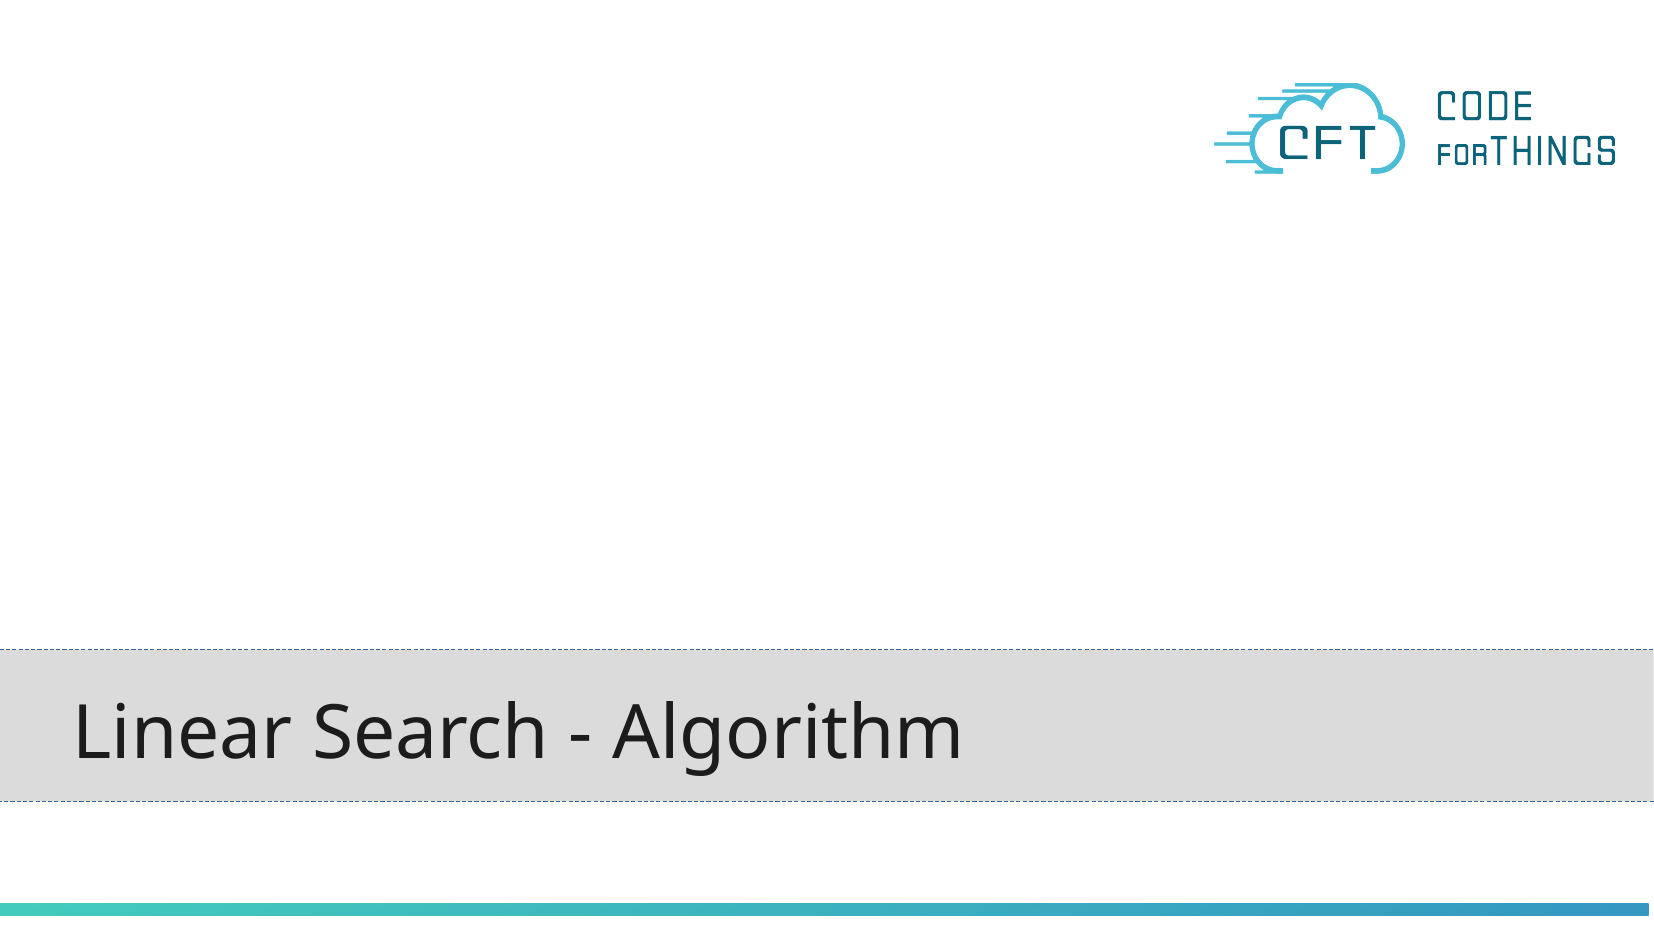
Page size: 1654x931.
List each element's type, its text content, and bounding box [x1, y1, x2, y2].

picture [1214, 83, 1615, 174]
title Linear Search - Algorithm [53, 651, 1542, 807]
